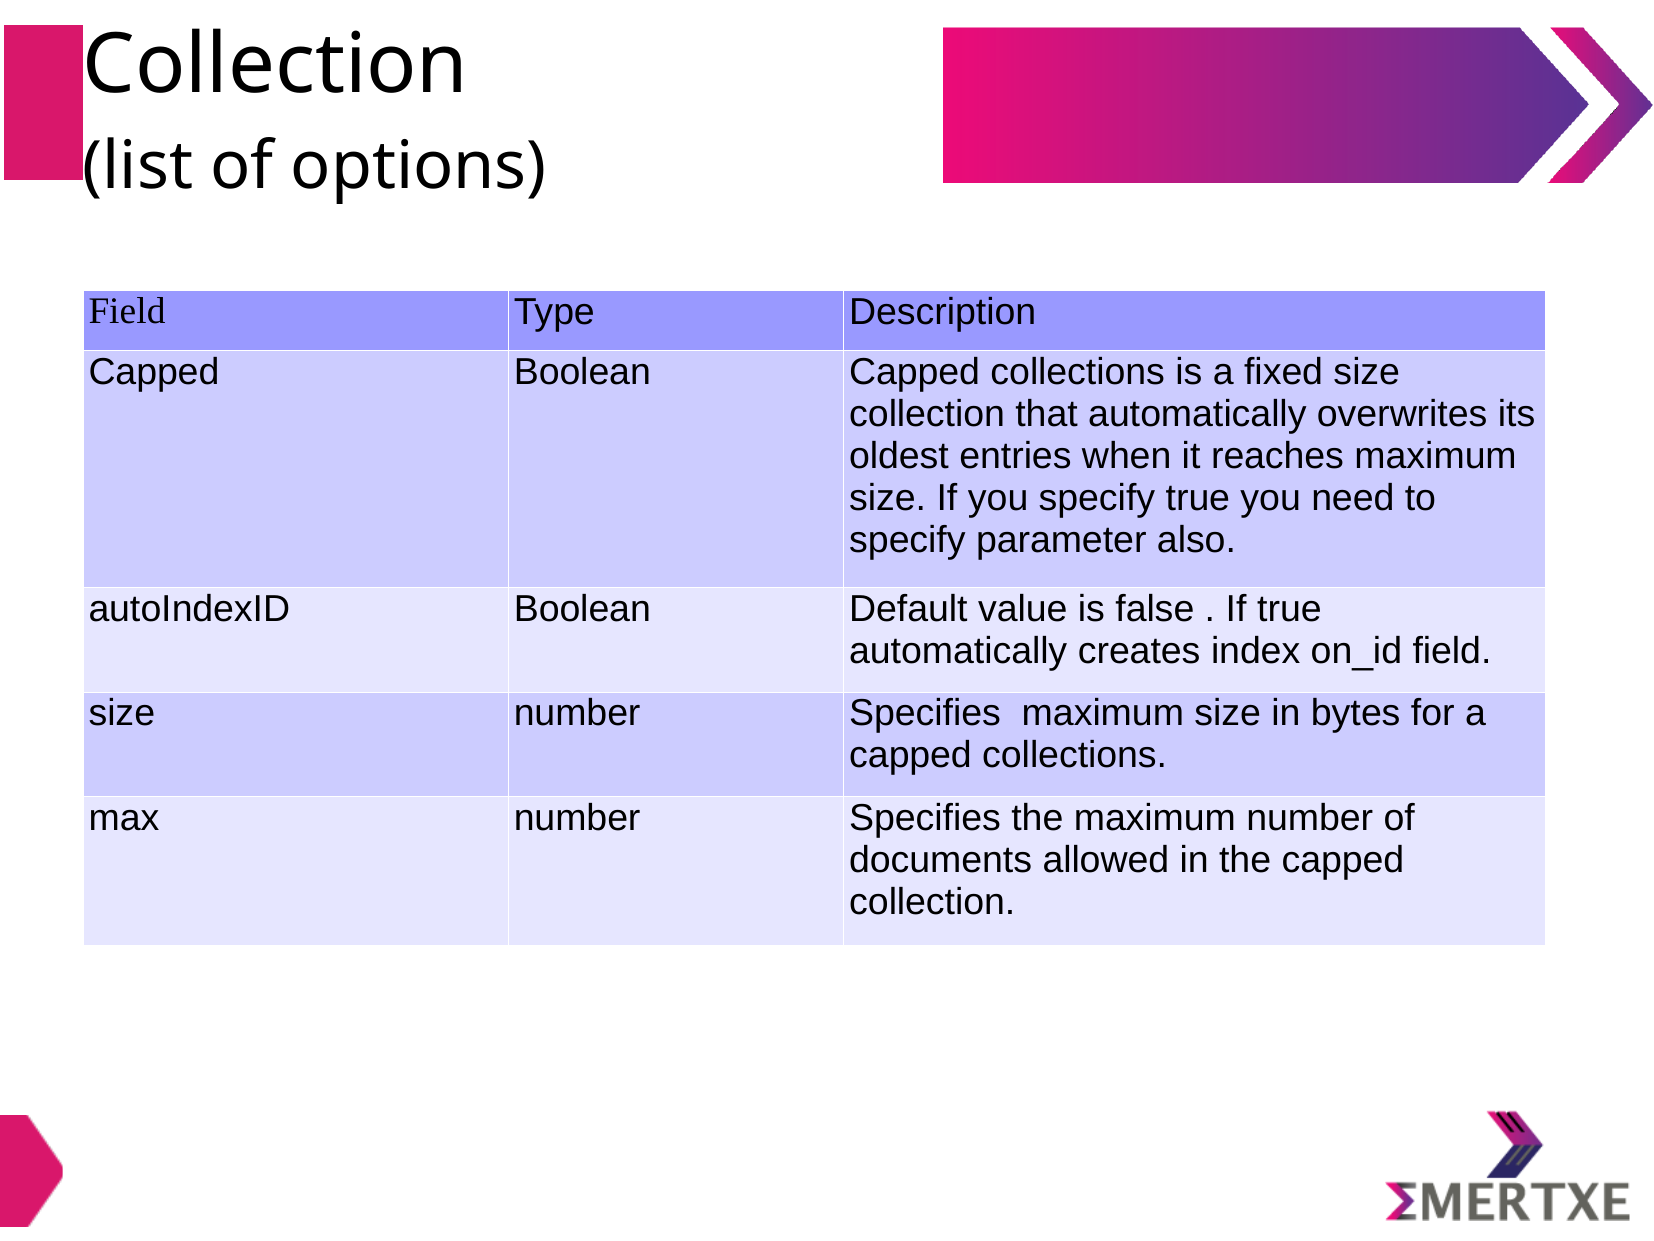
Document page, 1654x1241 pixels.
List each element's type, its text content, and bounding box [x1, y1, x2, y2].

table_cell number [509, 693, 843, 796]
title Collection (list of options) [82, 2, 1571, 210]
table_cell autoIndexID [84, 588, 508, 692]
picture [1385, 1107, 1631, 1221]
table_header Description [844, 291, 1545, 350]
picture [1571, 27, 1653, 183]
table_cell Capped [84, 351, 508, 587]
table_cell Specifies maximum size in bytes for a capped collections. [844, 693, 1545, 796]
table_cell number [509, 797, 843, 945]
table_cell Boolean [509, 588, 843, 692]
table_cell size [84, 693, 508, 796]
table_cell Default value is false . If true automatically creates index on_id field. [844, 588, 1545, 692]
table_cell Capped collections is a fixed size collection that automatically overwrites its oldest entries when it reaches maximum size. If you specify true you need to specify parameter also. [844, 351, 1545, 587]
table_header Type [509, 291, 843, 350]
table_cell Specifies the maximum number of documents allowed in the capped collection. [844, 797, 1545, 945]
table_header Field [84, 291, 508, 350]
table_cell Boolean [509, 351, 843, 587]
table_cell max [84, 797, 508, 945]
